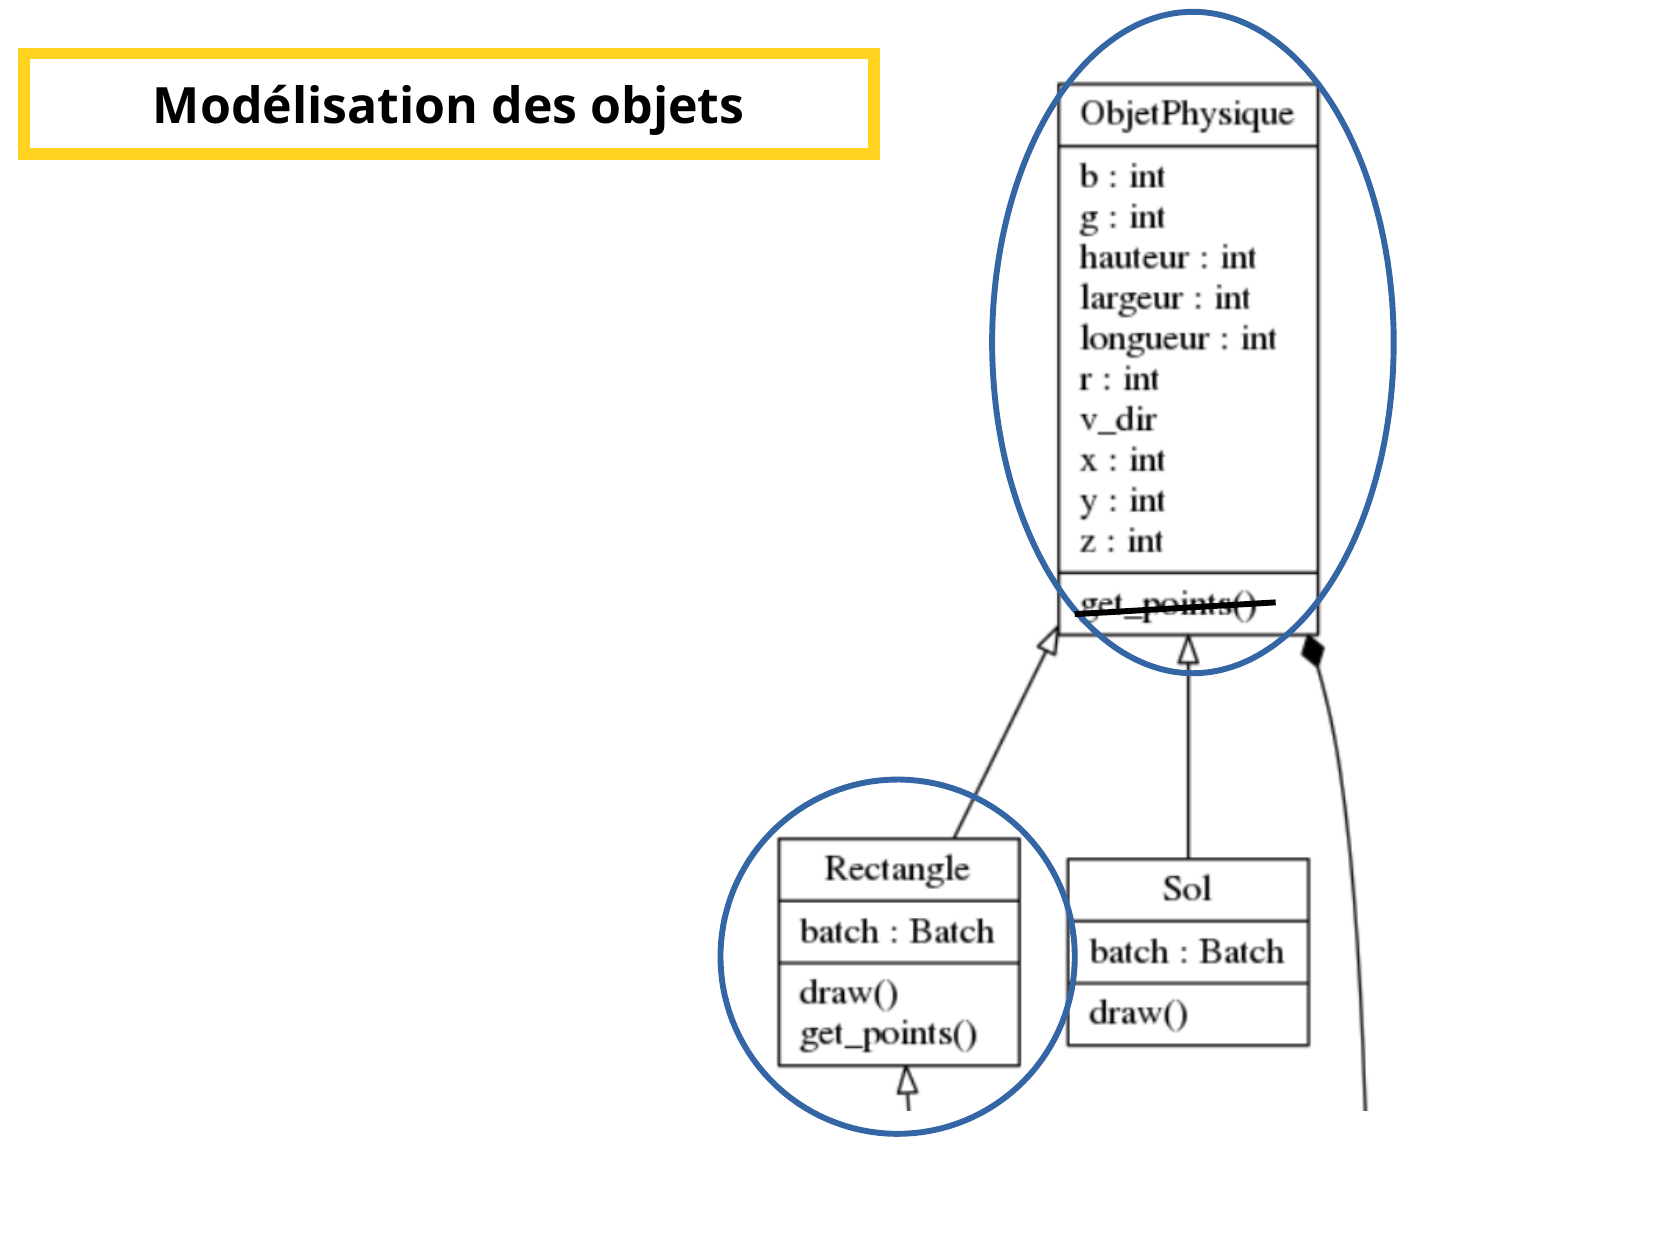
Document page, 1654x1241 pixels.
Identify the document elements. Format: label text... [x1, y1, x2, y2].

picture [996, 80, 1390, 670]
picture [688, 80, 1560, 1111]
picture [724, 783, 1071, 1111]
title Modélisation des objets [23, 53, 875, 154]
